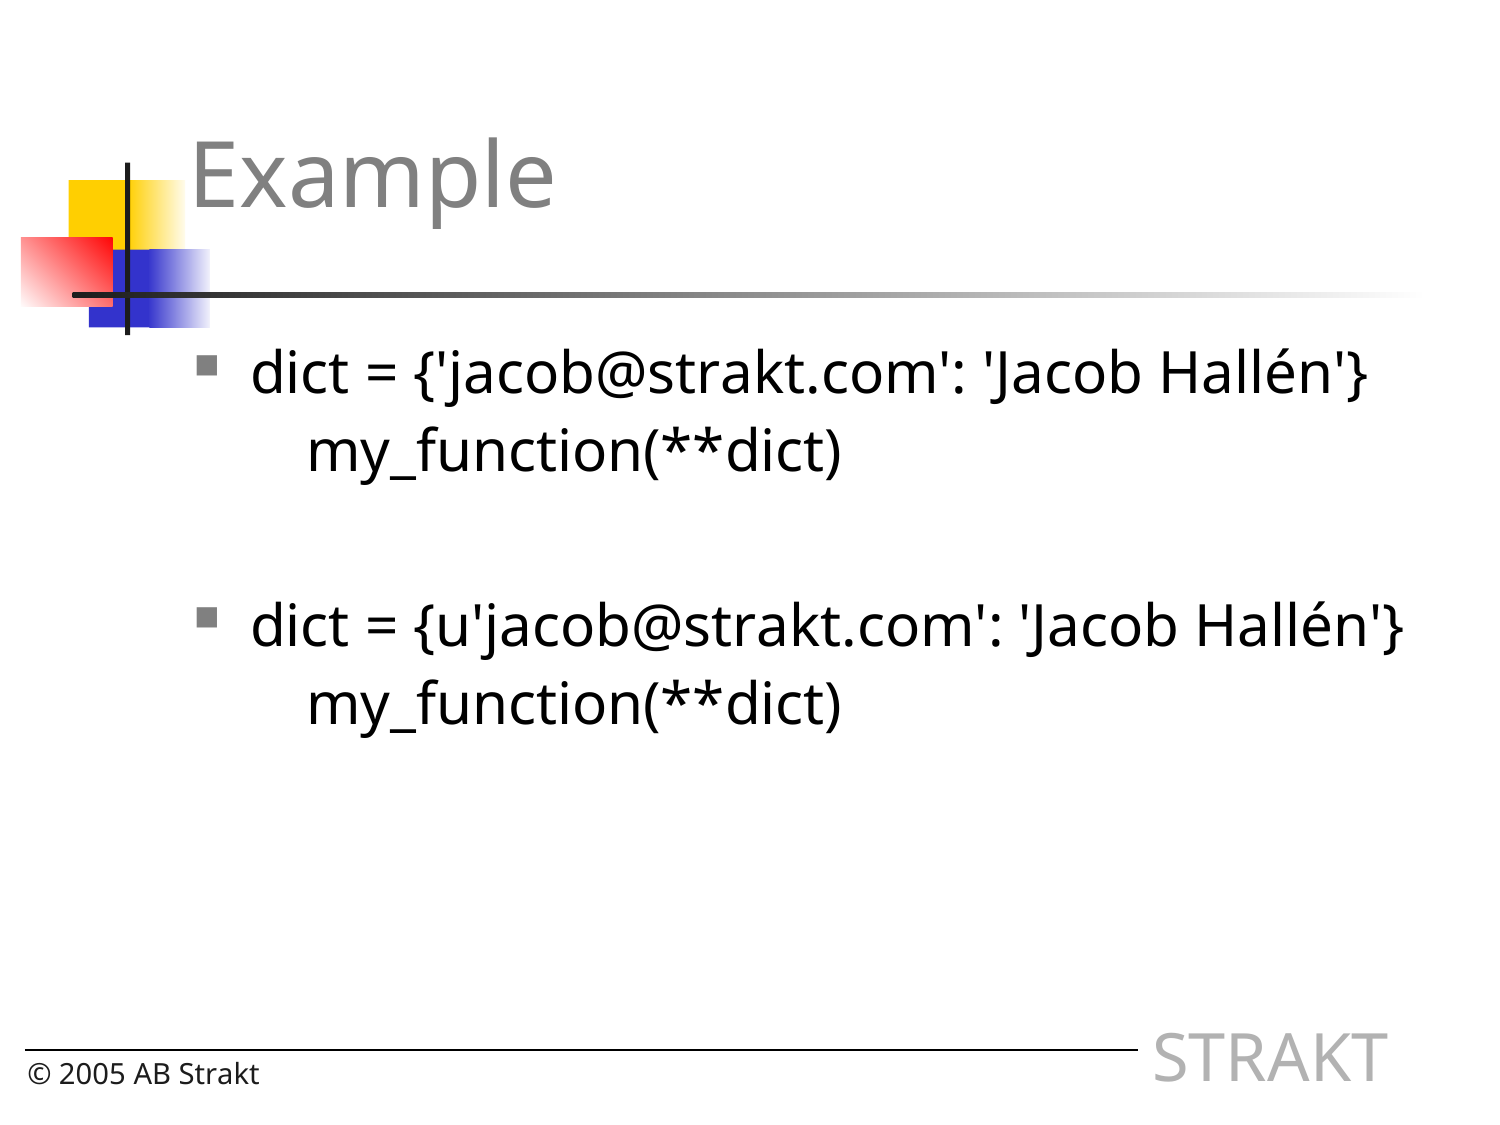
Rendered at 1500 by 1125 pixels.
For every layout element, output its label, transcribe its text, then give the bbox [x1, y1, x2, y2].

title Example [188, 53, 1468, 289]
list dict = {'jacob@strakt.com': 'Jacob Hallén'} my_function(**dict) dict = {u'jacob@strakt.com': 'Jacob Hallén'} my_function(**dict) [193, 331, 1469, 1052]
